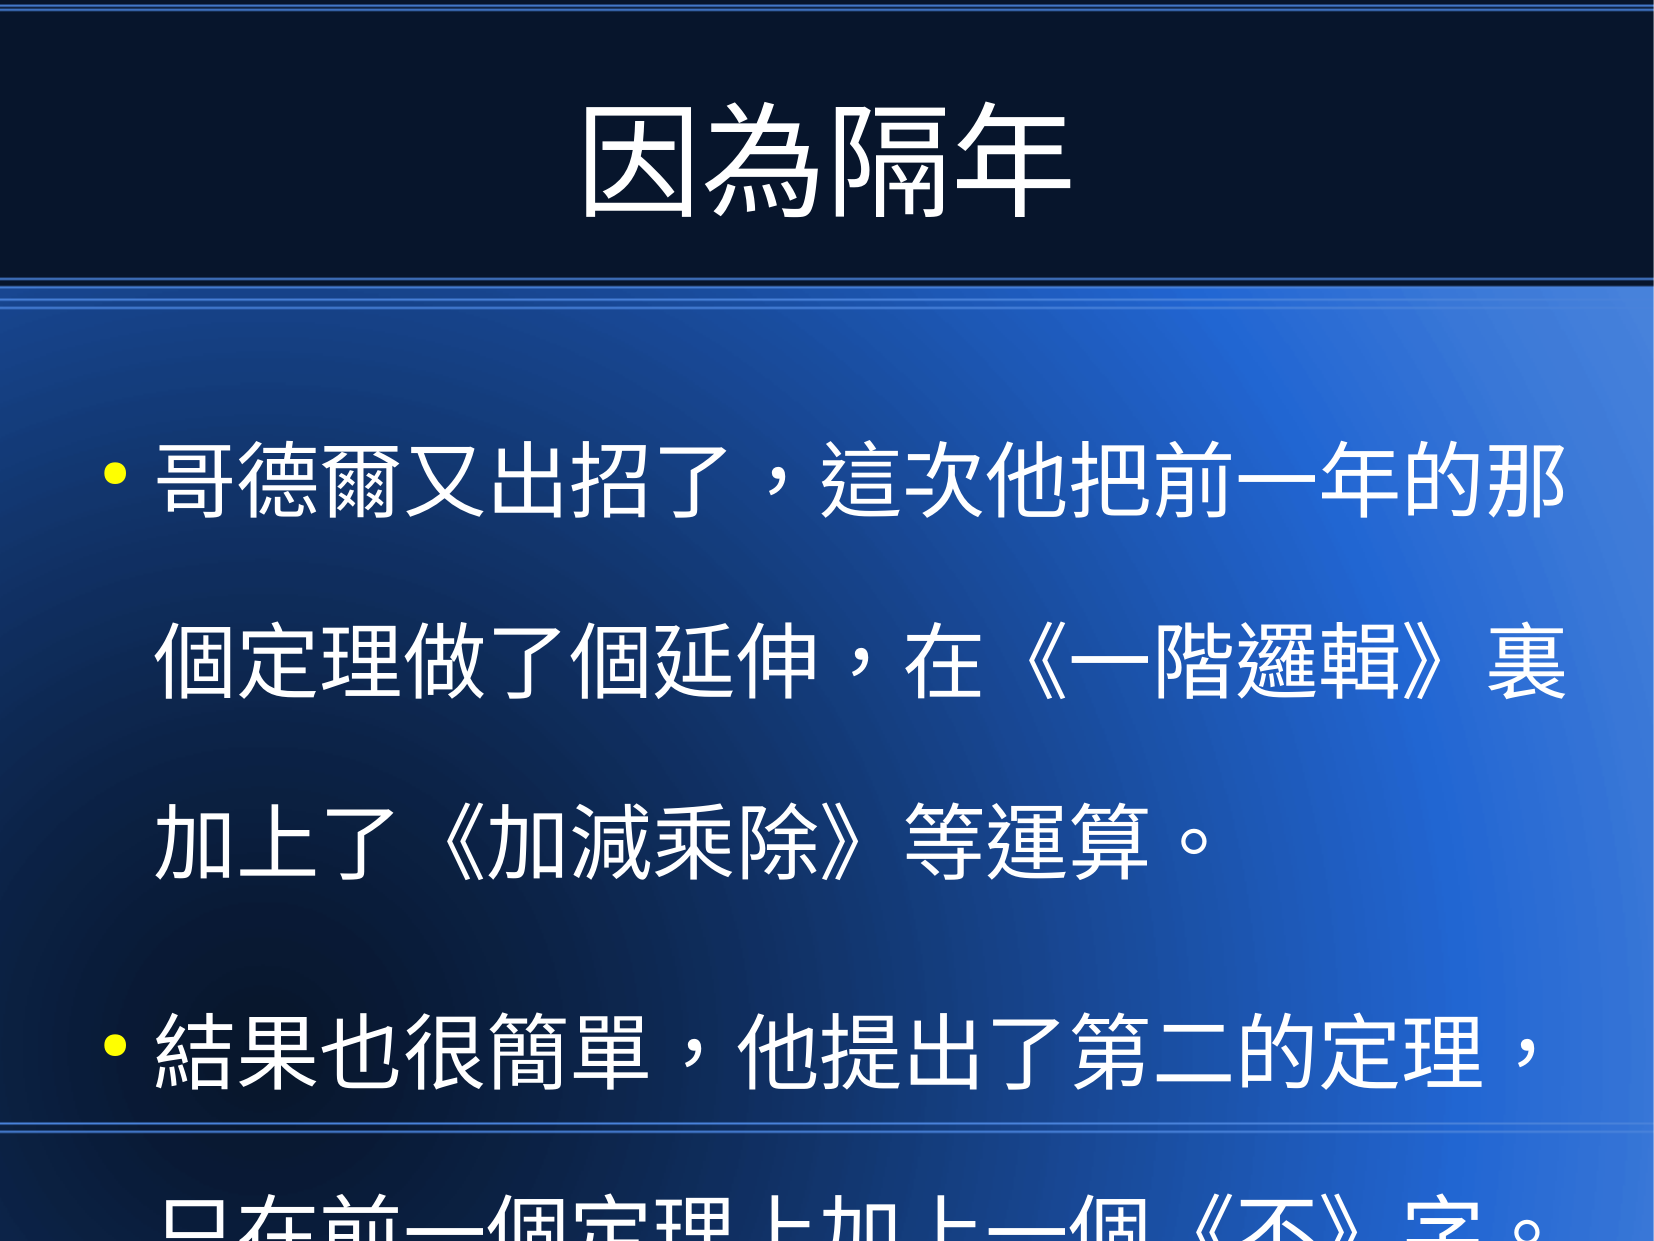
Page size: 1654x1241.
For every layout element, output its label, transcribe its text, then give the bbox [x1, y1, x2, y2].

list 哥德爾又出招了，這次他把前一年的那個定理做了個延伸，在《一階邏輯》裏加上了《加減乘除》等運算。 結果也很簡單，他提出了第二的定理，只在前一個定理上加上一個《不》字。 [82, 355, 1607, 1241]
title 因為隔年 [82, 49, 1571, 257]
picture [0, 0, 1654, 1241]
